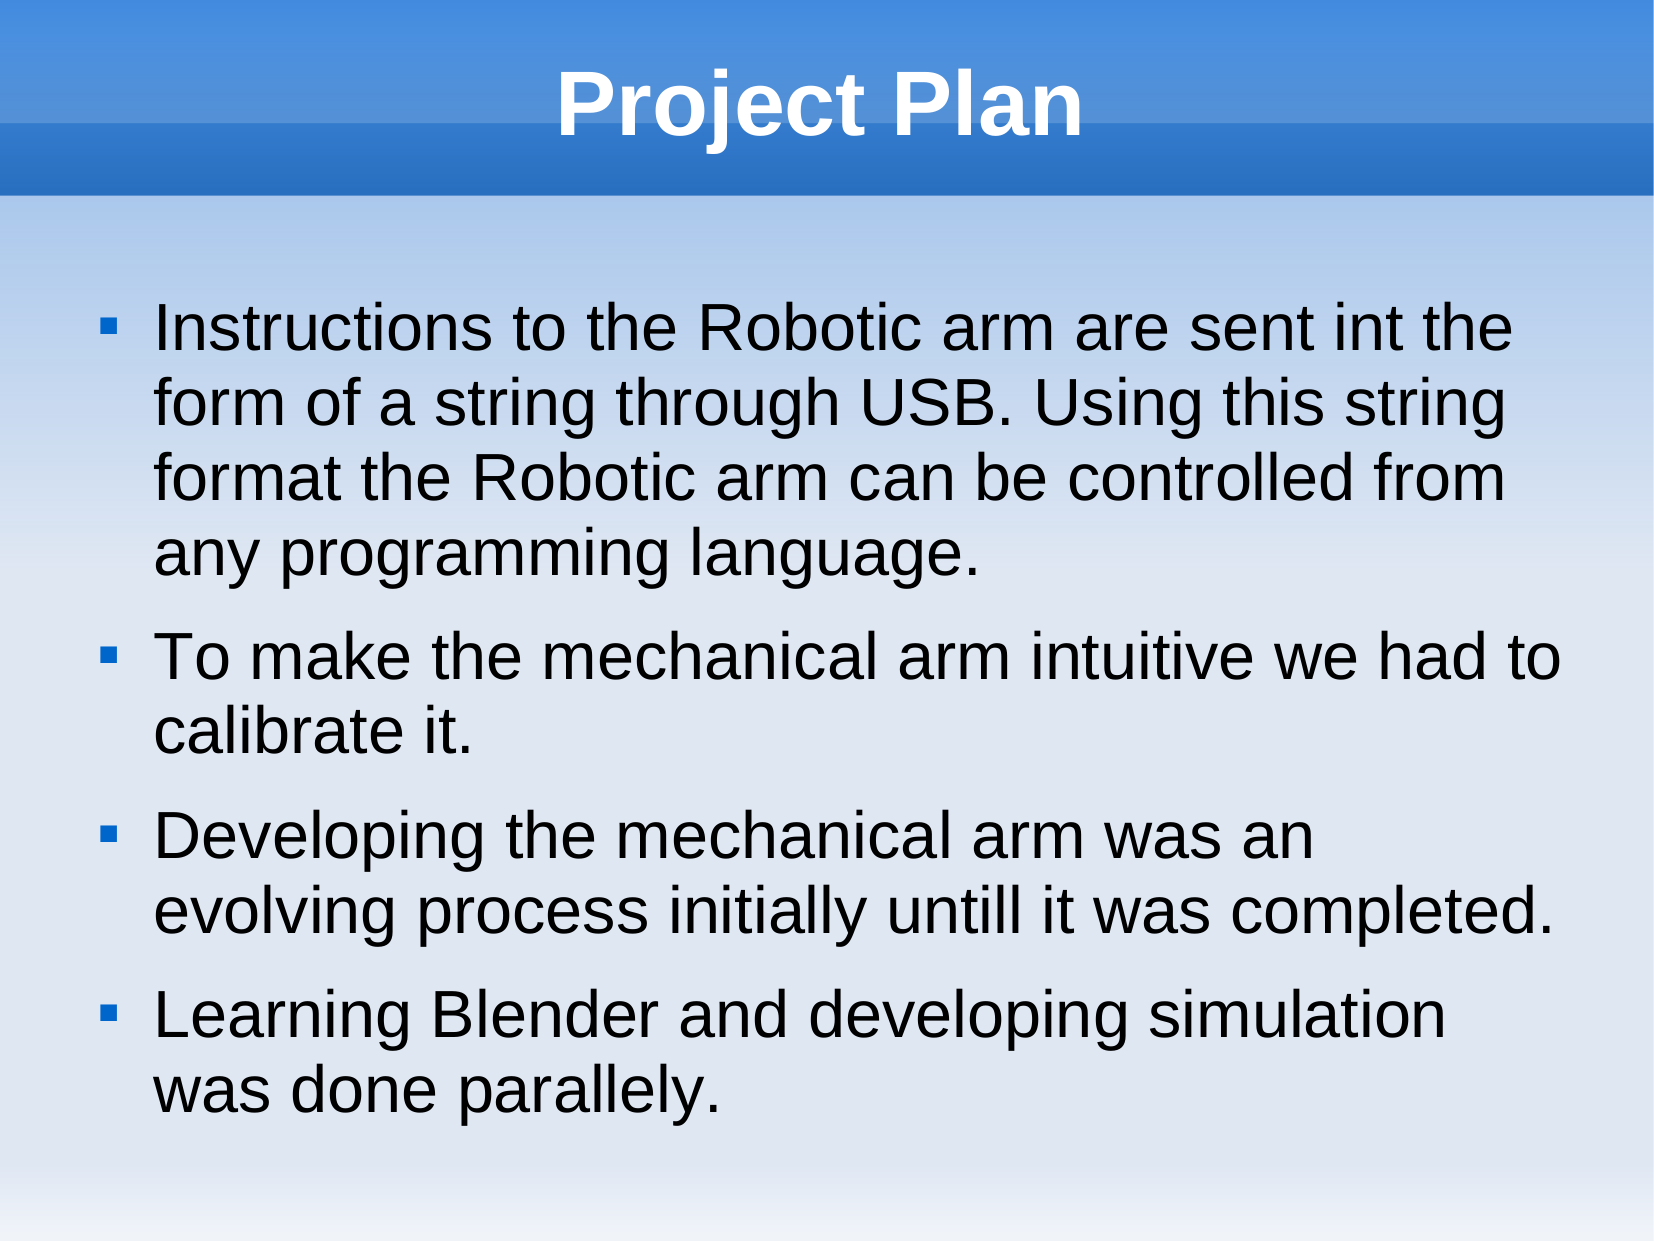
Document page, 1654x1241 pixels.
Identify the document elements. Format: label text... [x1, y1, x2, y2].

picture [0, 0, 1654, 1241]
title Project Plan [76, 7, 1565, 200]
list Instructions to the Robotic arm are sent int the form of a string through USB. Using this string format the Robotic arm can be controlled from any programming language. To make the mechanical arm intuitive we had to calibrate it. Developing the mechanical arm was an evolving process initially untill it was completed. Learning Blender and developing simulation was done parallely. [82, 290, 1571, 1127]
